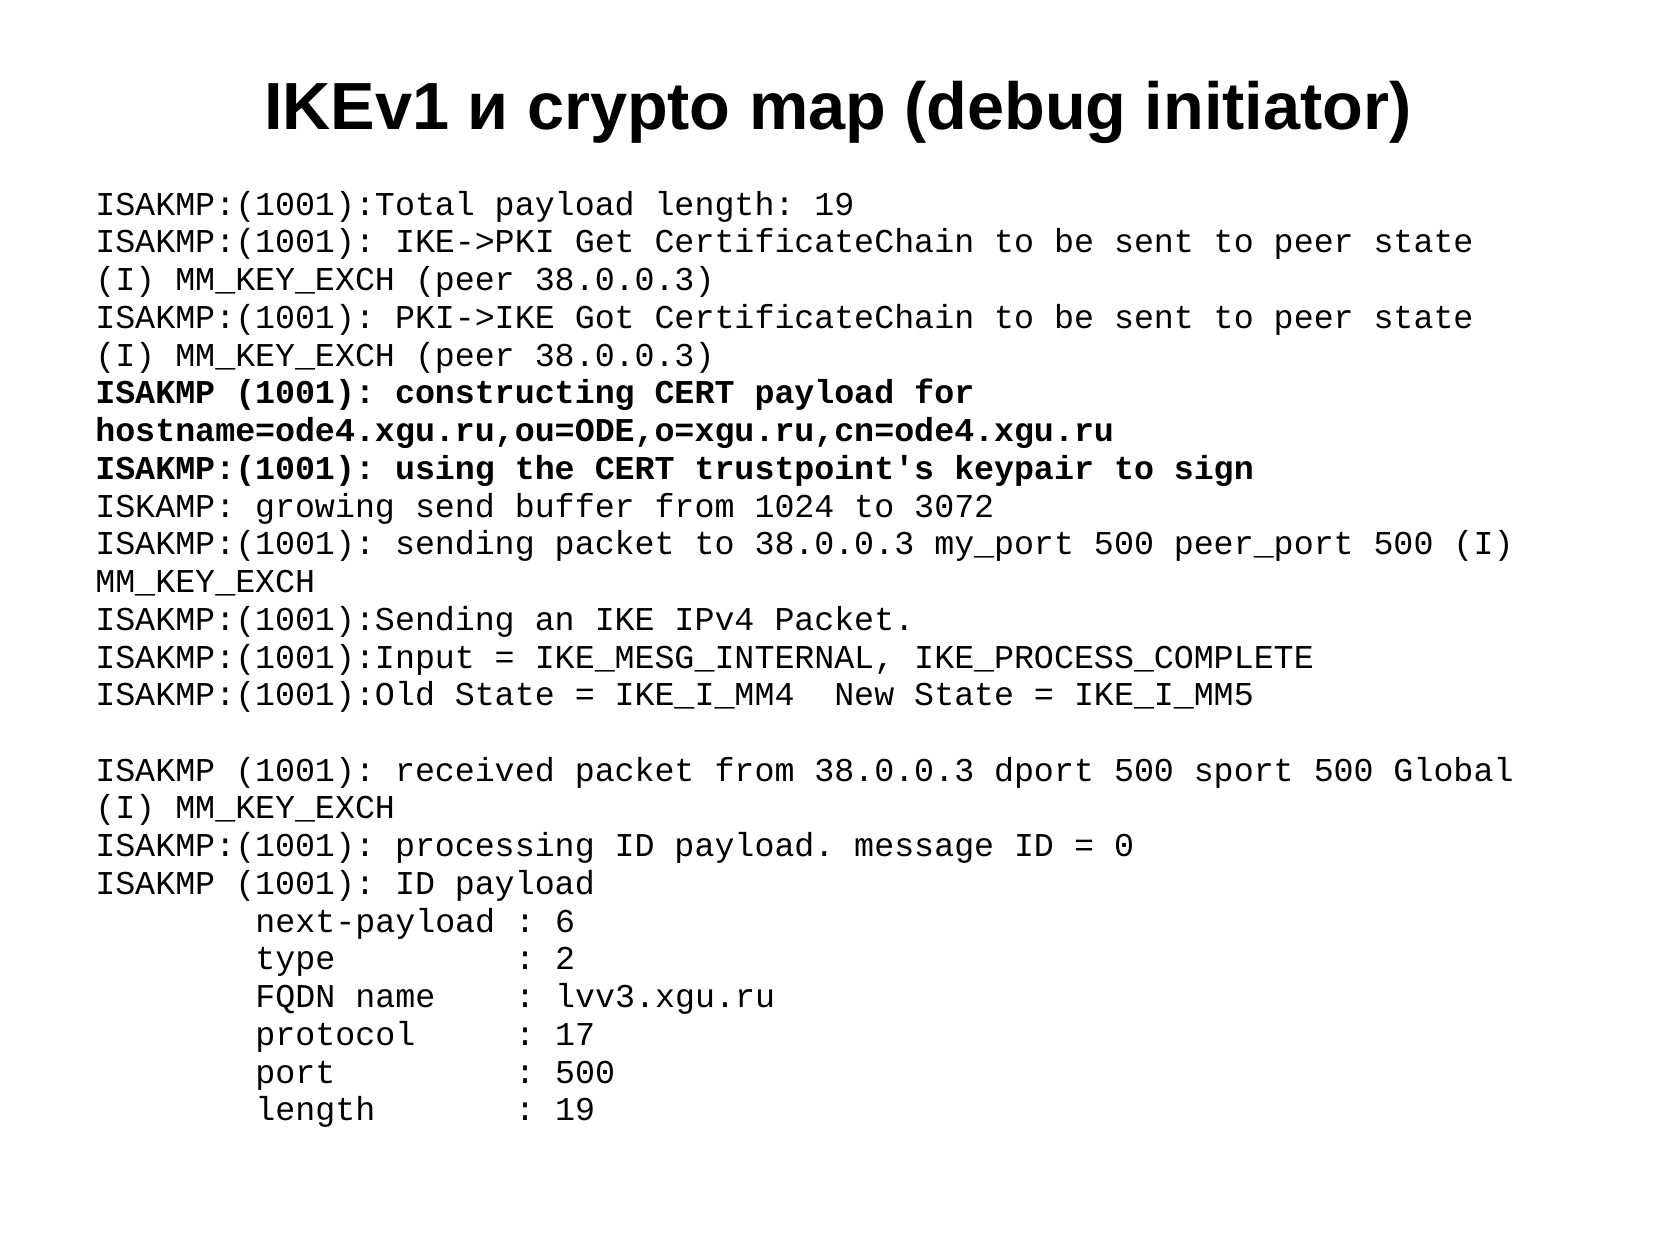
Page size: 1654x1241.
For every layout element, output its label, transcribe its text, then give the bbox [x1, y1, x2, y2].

list ISAKMP:(1001):Total payload length: 19 ISAKMP:(1001): IKE->PKI Get CertificateChain to be sent to peer state (I) MM_KEY_EXCH (peer 38.0.0.3) ISAKMP:(1001): PKI->IKE Got CertificateChain to be sent to peer state (I) MM_KEY_EXCH (peer 38.0.0.3) ISAKMP (1001): constructing CERT payload for hostname=ode4.xgu.ru,ou=ODE,o=xgu.ru,cn=ode4.xgu.ru ISAKMP:(1001): using the CERT trustpoint's keypair to sign ISKAMP: growing send buffer from 1024 to 3072 ISAKMP:(1001): sending packet to 38.0.0.3 my_port 500 peer_port 500 (I) MM_KEY_EXCH ISAKMP:(1001):Sending an IKE IPv4 Packet. ISAKMP:(1001):Input = IKE_MESG_INTERNAL, IKE_PROCESS_COMPLETE ISAKMP:(1001):Old State = IKE_I_MM4 New State = IKE_I_MM5 ISAKMP (1001): received packet from 38.0.0.3 dport 500 sport 500 Global (I) MM_KEY_EXCH ISAKMP:(1001): processing ID payload. message ID = 0 ISAKMP (1001): ID payload next-payload : 6 type : 2 FQDN name : lvv3.xgu.ru protocol : 17 port : 500 length : 19 [95, 187, 1538, 1208]
text_box IKEv1 и crypto map (debug initiator) [64, 37, 1613, 151]
